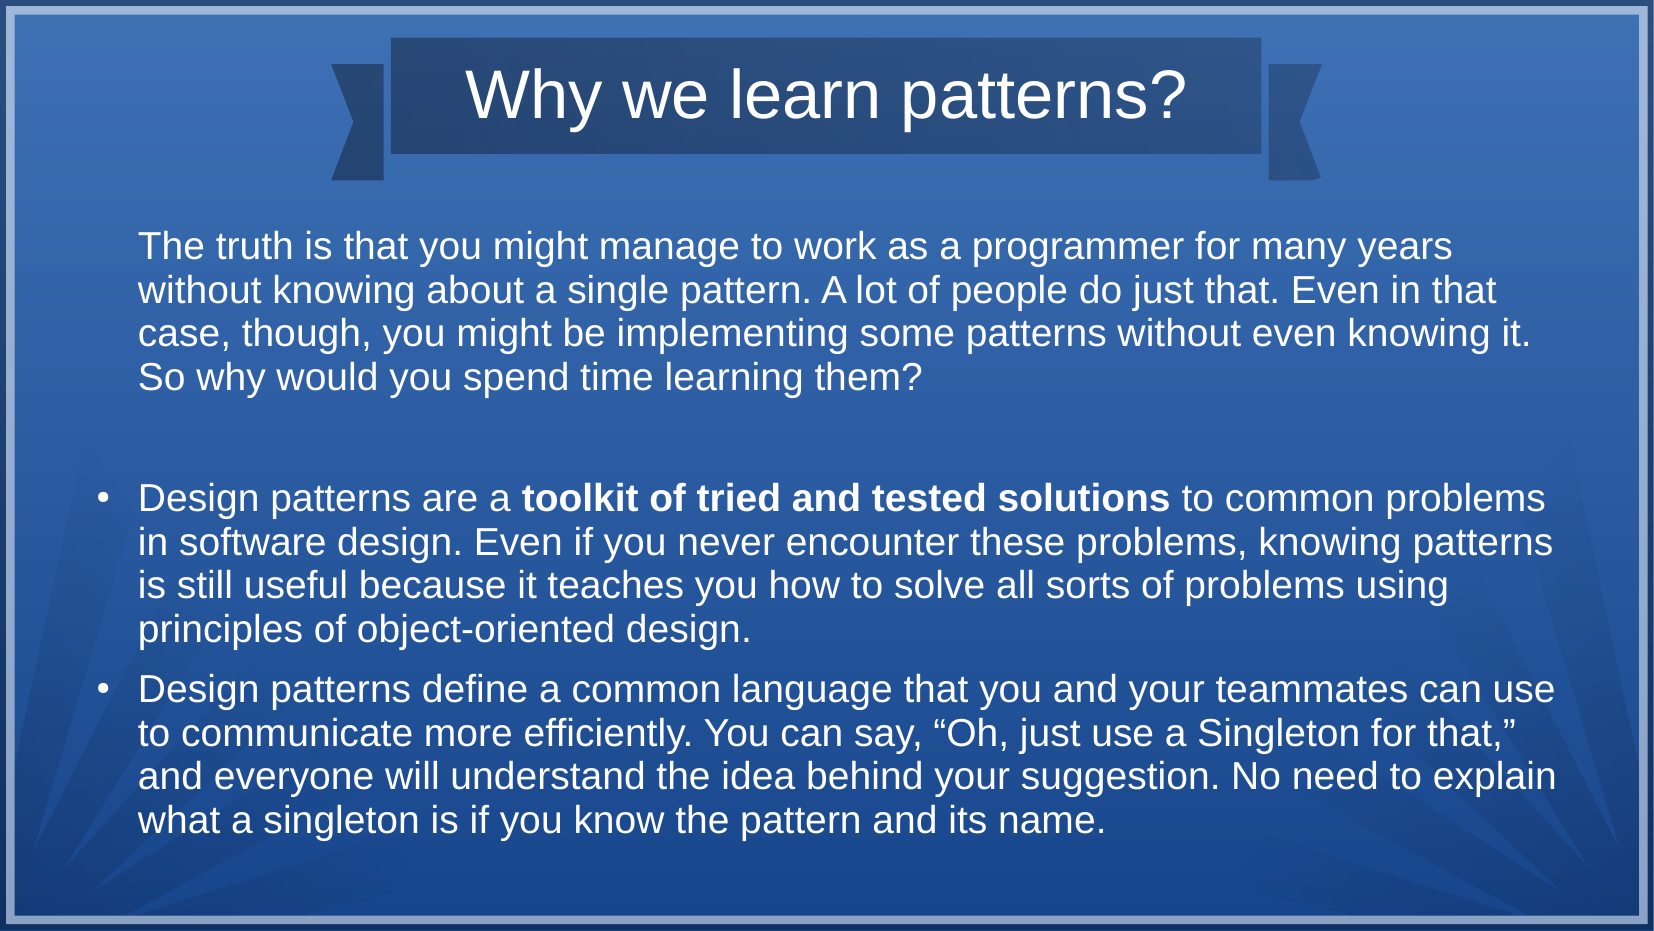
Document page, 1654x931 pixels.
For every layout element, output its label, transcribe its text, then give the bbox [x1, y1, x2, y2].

title Why we learn patterns? [389, 35, 1264, 154]
list The truth is that you might manage to work as a programmer for many years without knowing about a single pattern. A lot of people do just that. Even in that case, though, you might be implementing some patterns without even knowing it. So why would you spend time learning them? Design patterns are a toolkit of tried and tested solutions to common problems in software design. Even if you never encounter these problems, knowing patterns is still useful because it teaches you how to solve all sorts of problems using principles of object-oriented design. Design patterns define a common language that you and your teammates can use to communicate more efficiently. You can say, “Oh, just use a Singleton for that,” and everyone will understand the idea behind your suggestion. No need to explain what a singleton is if you know the pattern and its name. [82, 224, 1571, 848]
